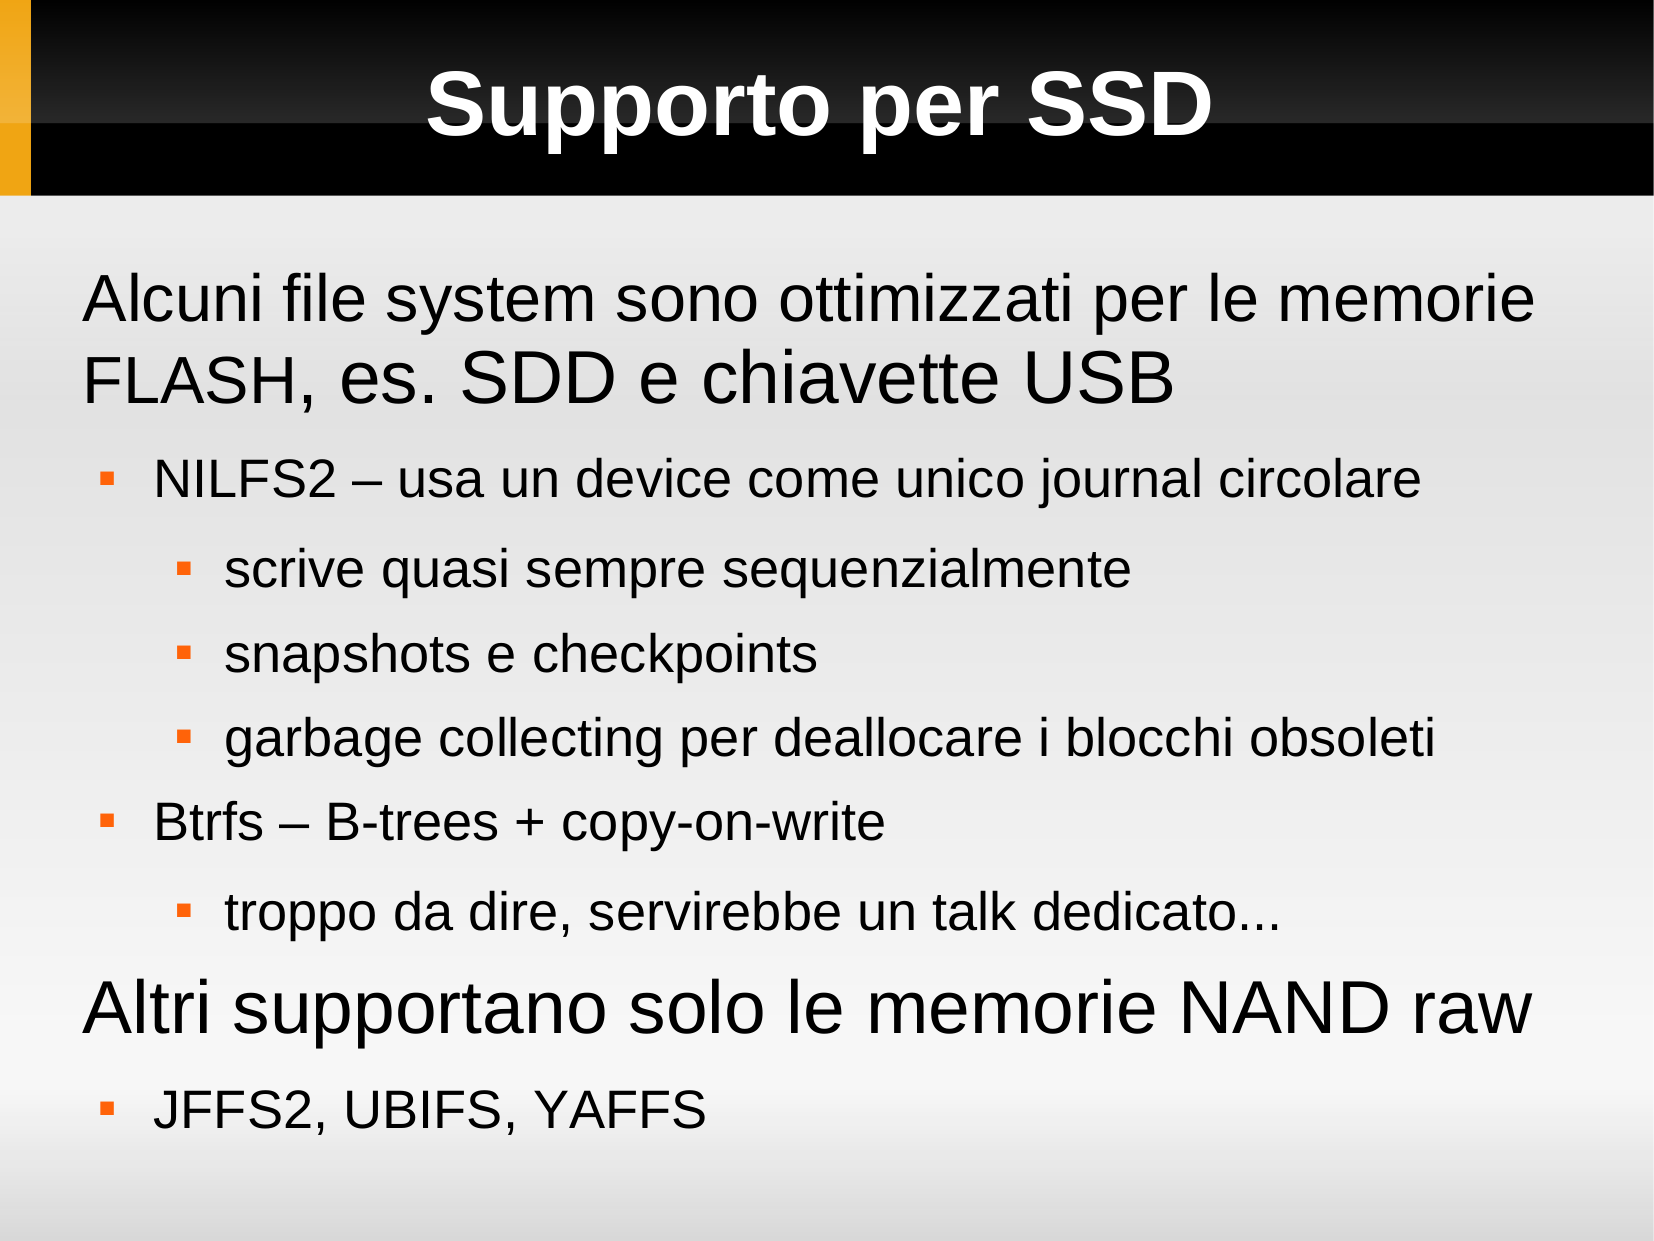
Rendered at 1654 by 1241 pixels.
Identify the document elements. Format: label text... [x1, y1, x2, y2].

list Alcuni file system sono ottimizzati per le memorie FLASH, es. SDD e chiavette USB NILFS2 – usa un device come unico journal circolare scrive quasi sempre sequenzialmente snapshots e checkpoints garbage collecting per deallocare i blocchi obsoleti Btrfs – B-trees + copy-on-write troppo da dire, servirebbe un talk dedicato... Altri supportano solo le memorie NAND raw JFFS2, UBIFS, YAFFS [82, 260, 1571, 1163]
title Supporto per SSD [76, 0, 1565, 208]
picture [0, 0, 1654, 1241]
